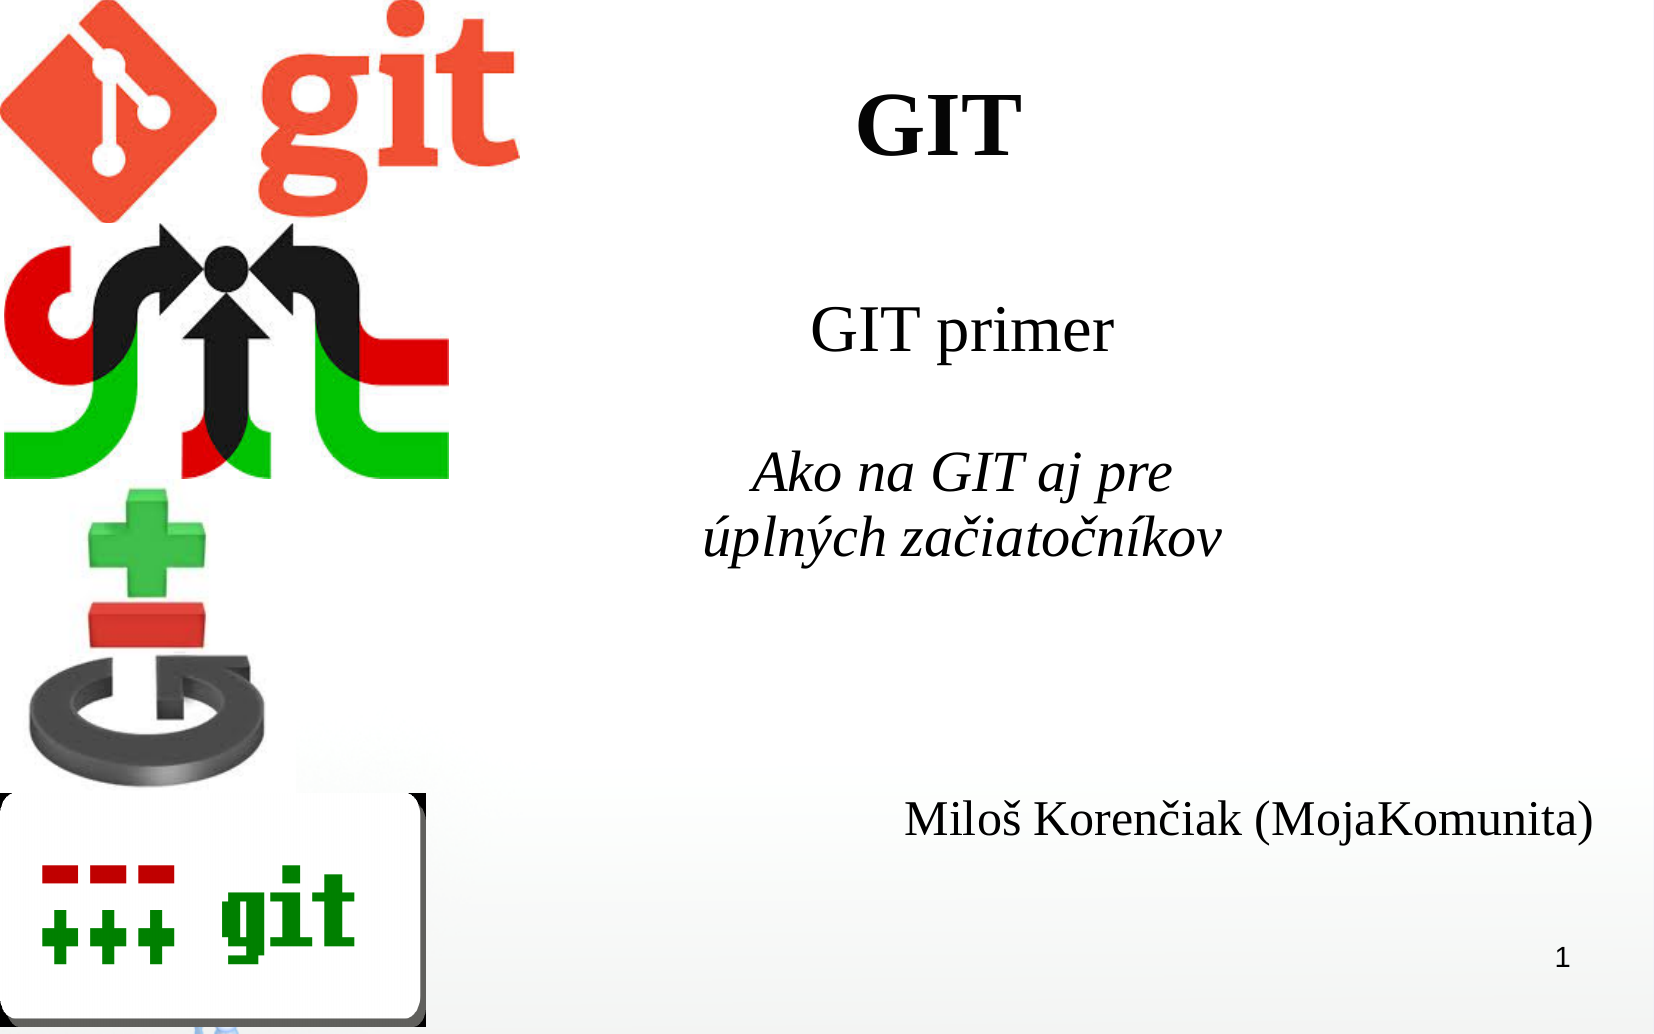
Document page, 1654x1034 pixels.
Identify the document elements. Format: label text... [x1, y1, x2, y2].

subtitle GIT primer Ako na GIT aj pre úplných začiatočníkov Miloš Korenčiak (MojaKomunita) [330, 260, 1595, 877]
picture [0, 0, 1654, 1034]
title GIT [520, 39, 1595, 210]
